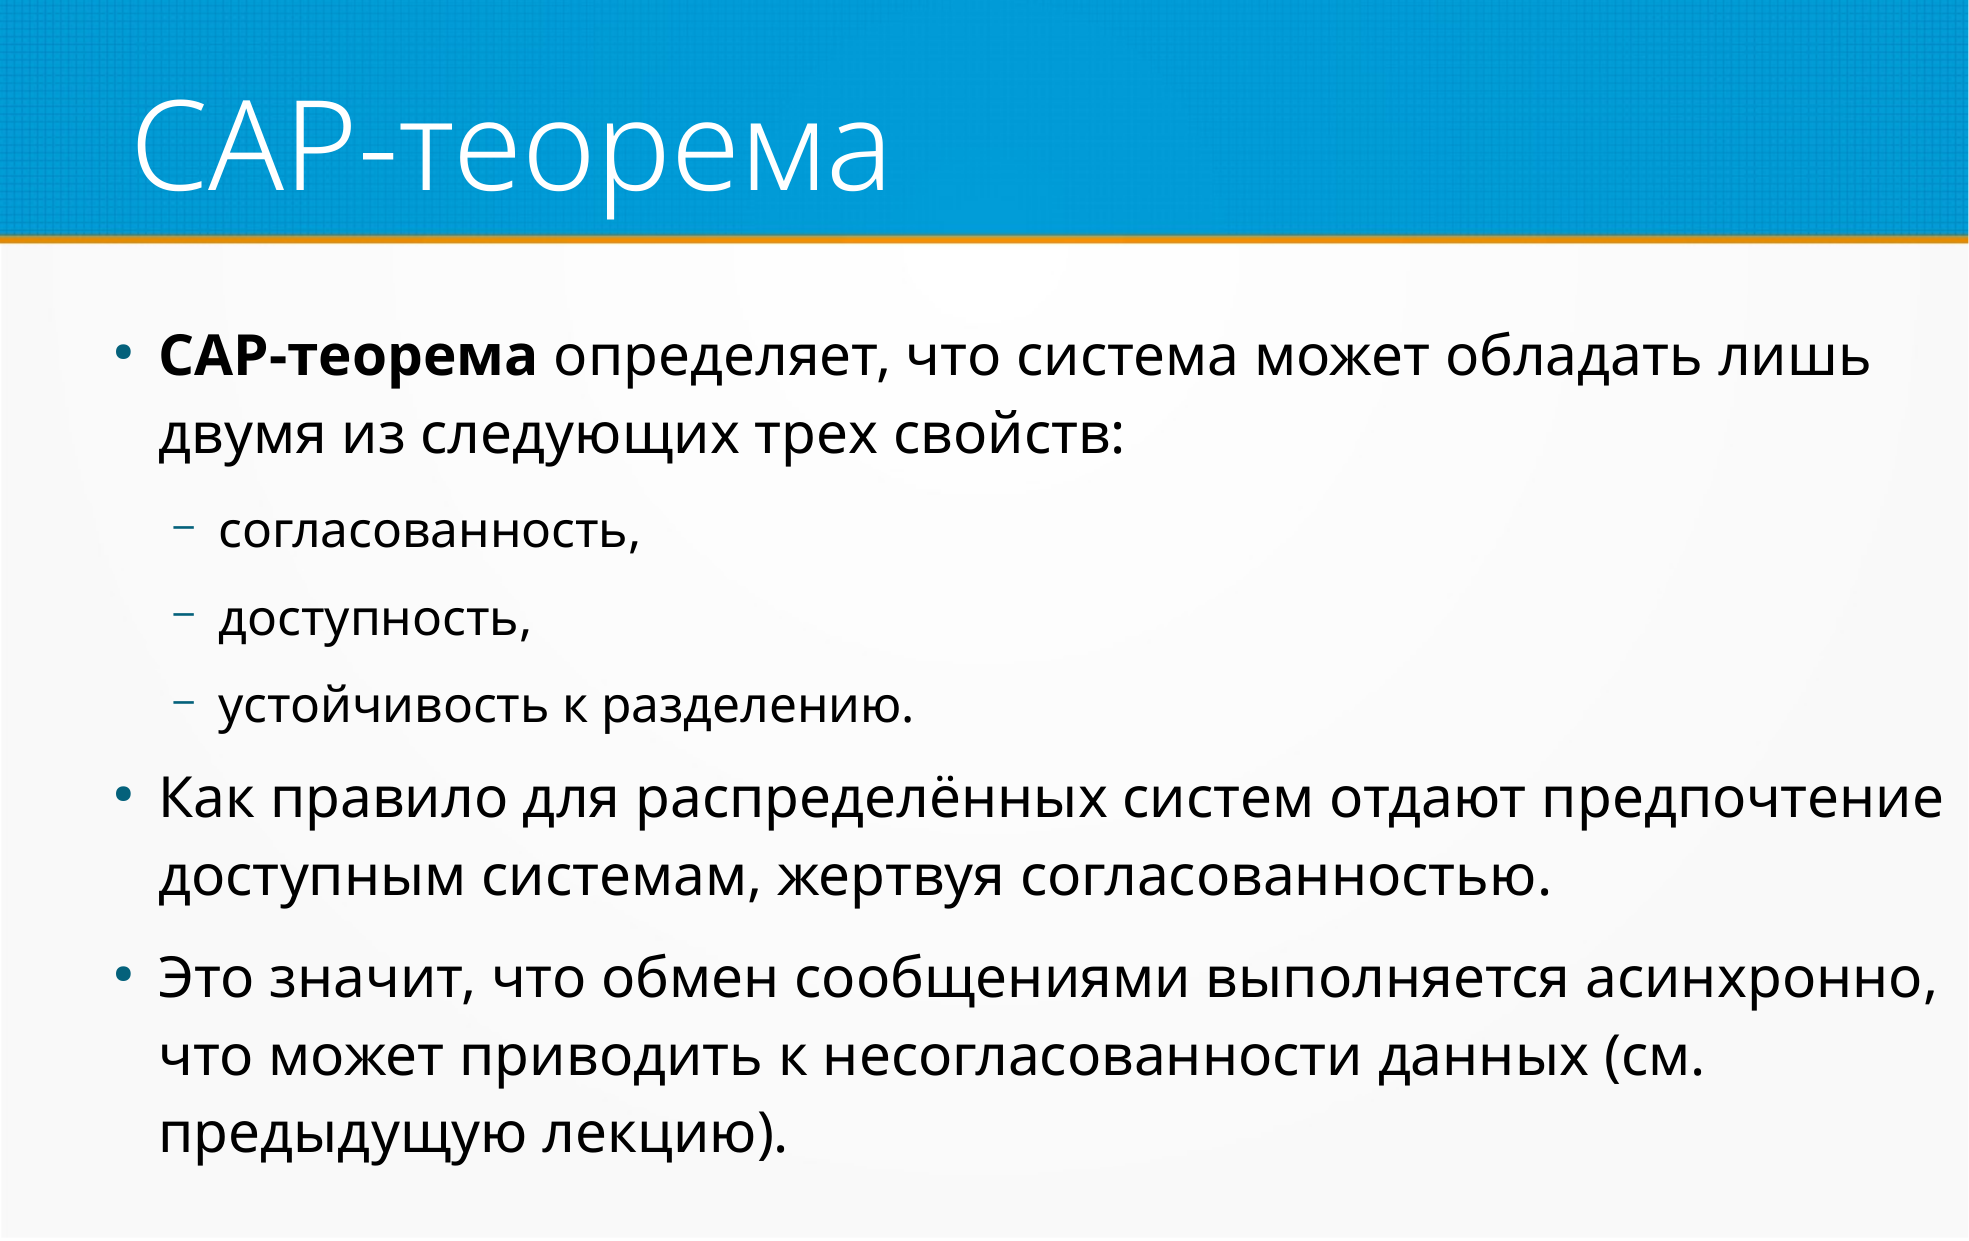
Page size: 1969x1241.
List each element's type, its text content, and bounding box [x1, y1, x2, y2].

list CAP-теорема определяет, что система может обладать лишь двумя из следующих трех свойств: согласованность, доступность, устойчивость к разделению. Как правило для распределённых систем отдают предпочтение доступным системам, жертвуя согласованностью. Это значит, что обмен сообщениями выполняется асинхронно, что может приводить к несогласованности данных (см. предыдущую лекцию). [98, 315, 1949, 1205]
picture [0, 233, 1969, 1241]
title CAP-теорема [98, 19, 1870, 227]
